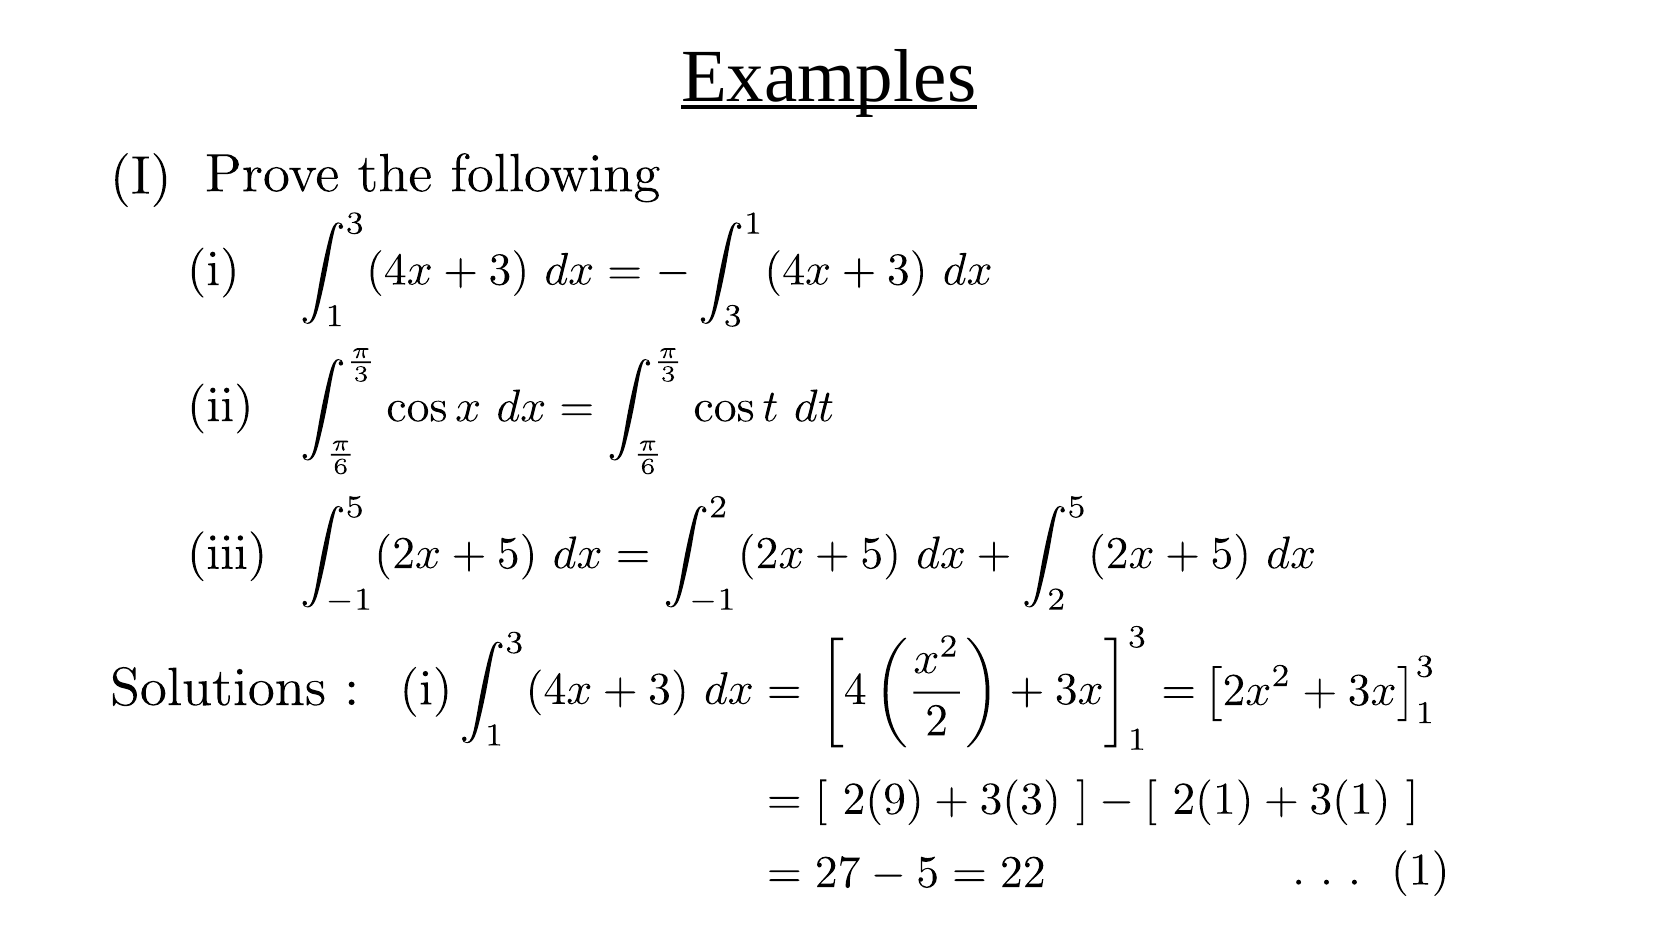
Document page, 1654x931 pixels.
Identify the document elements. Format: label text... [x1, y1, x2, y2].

text_box [1294, 850, 1445, 896]
text_box [821, 625, 1194, 750]
text_box [189, 383, 249, 434]
text_box [302, 495, 1315, 610]
text_box [768, 856, 1044, 889]
subtitle [59, 129, 1607, 898]
text_box [302, 212, 991, 327]
text_box [302, 348, 833, 475]
text_box [112, 153, 167, 208]
text_box [189, 247, 235, 298]
title Examples [84, 21, 1574, 129]
text_box [1205, 655, 1433, 724]
text_box [206, 153, 660, 203]
text_box [768, 779, 1414, 826]
text_box [461, 631, 800, 746]
text_box [189, 531, 263, 582]
text_box [112, 666, 355, 707]
text_box [402, 666, 448, 717]
